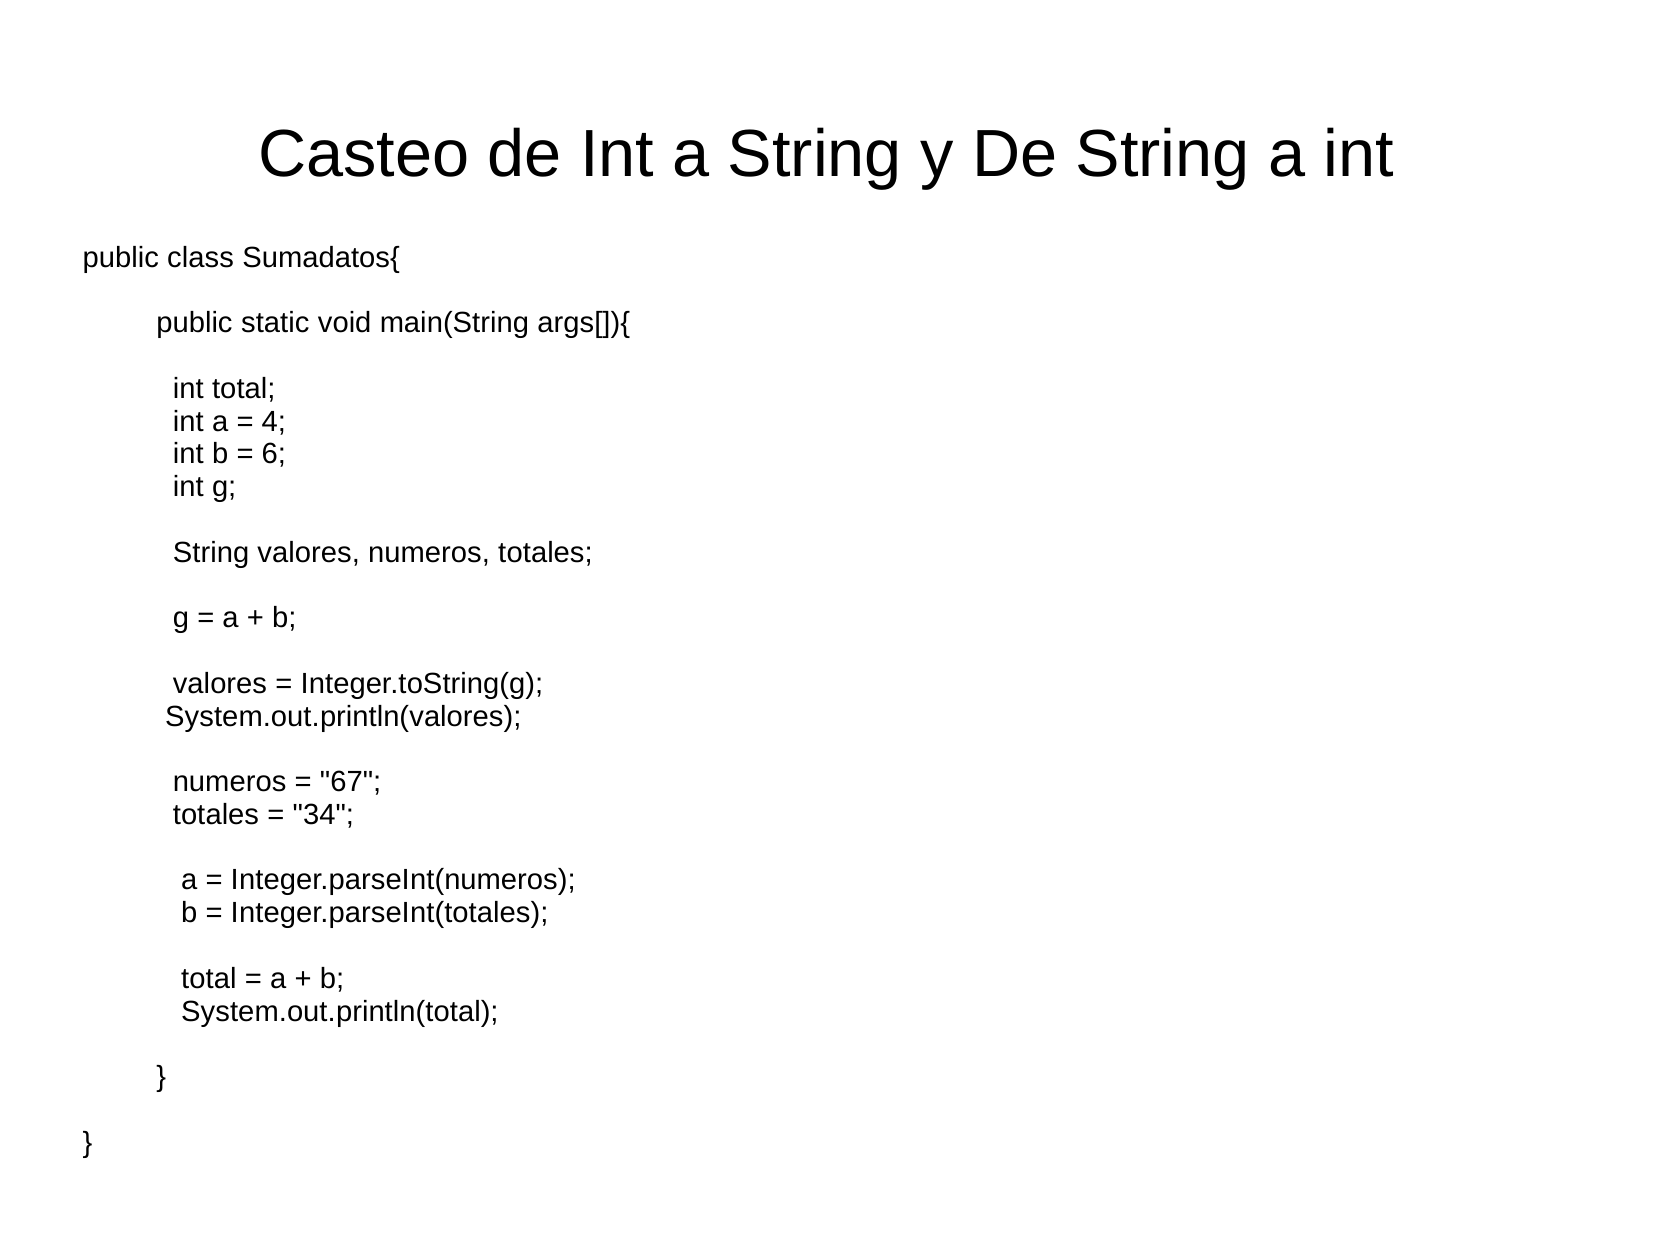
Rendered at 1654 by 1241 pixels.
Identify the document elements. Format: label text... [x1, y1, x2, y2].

subtitle public class Sumadatos{ public static void main(String args[]){ int total; int a = 4; int b = 6; int g; String valores, numeros, totales; g = a + b; valores = Integer.toString(g); System.out.println(valores); numeros = "67"; totales = "34"; a = Integer.parseInt(numeros); b = Integer.parseInt(totales); total = a + b; System.out.println(total); } } [82, 240, 1571, 1159]
title Casteo de Int a String y De String a int [82, 49, 1571, 240]
